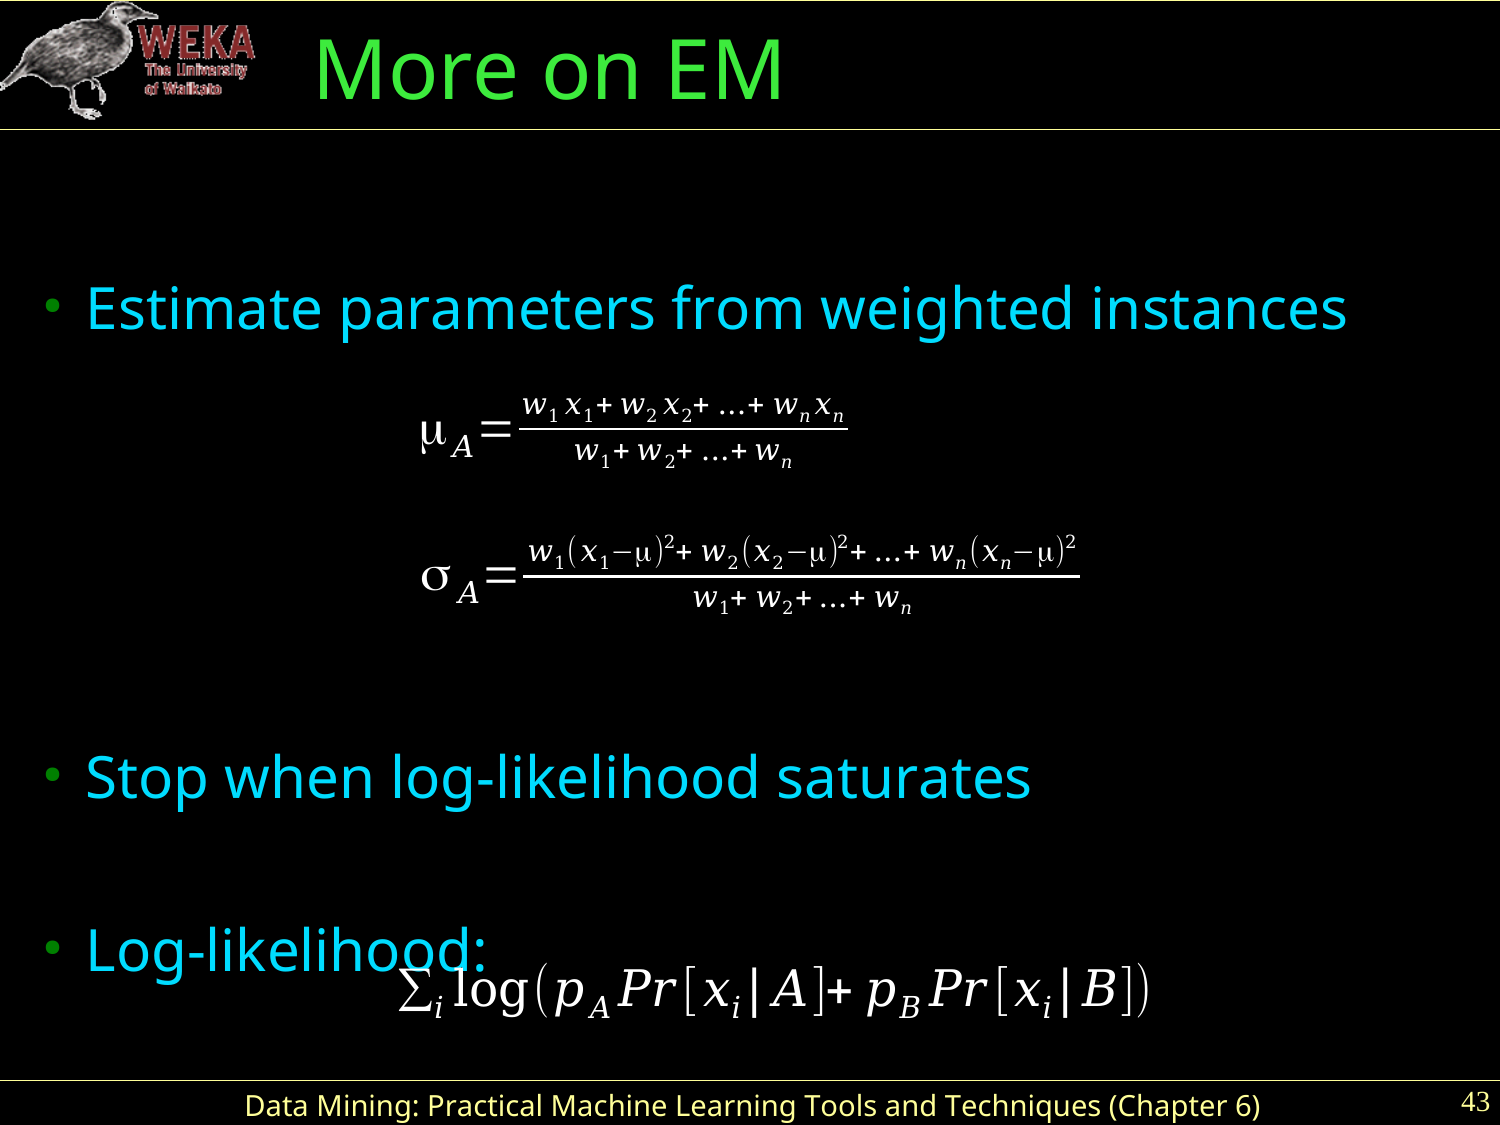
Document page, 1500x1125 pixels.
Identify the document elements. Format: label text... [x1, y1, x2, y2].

chart [414, 531, 1088, 619]
title More on EM [297, 0, 1500, 148]
picture [0, 1, 266, 129]
chart [413, 386, 855, 473]
chart [390, 959, 1158, 1027]
list Estimate parameters from weighted instances Stop when log-likelihood saturates Log-likelihood: [28, 260, 1457, 936]
